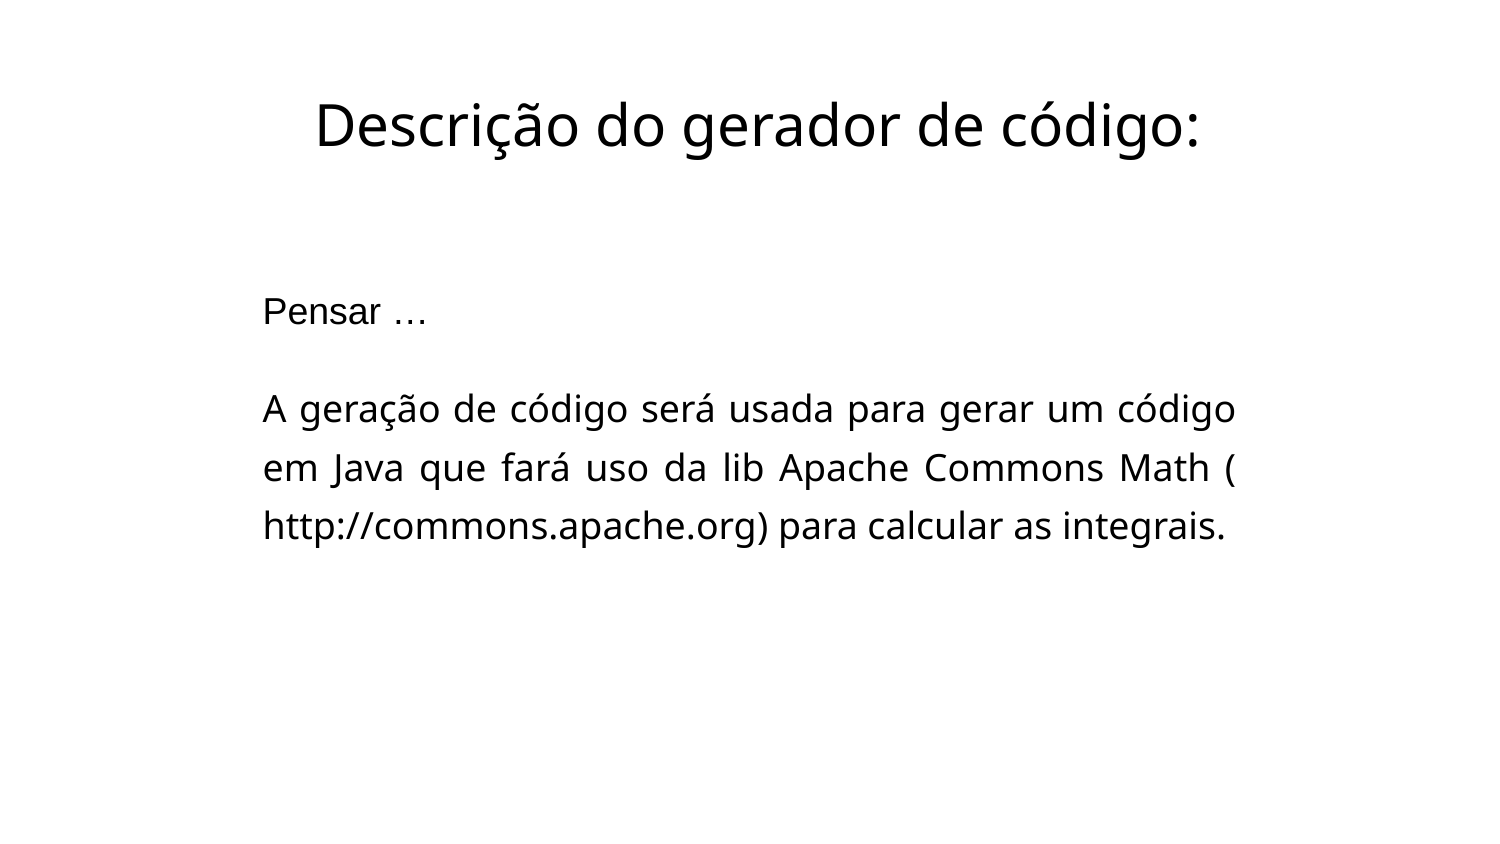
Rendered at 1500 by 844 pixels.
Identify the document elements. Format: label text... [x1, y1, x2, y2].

title Descrição do gerador de código: [51, 72, 1449, 167]
text_box Pensar … A geração de código será usada para gerar um código em Java que fará uso da lib Apache Commons Math (http://commons.apache.org) para calcular as integrais. [248, 283, 1252, 658]
